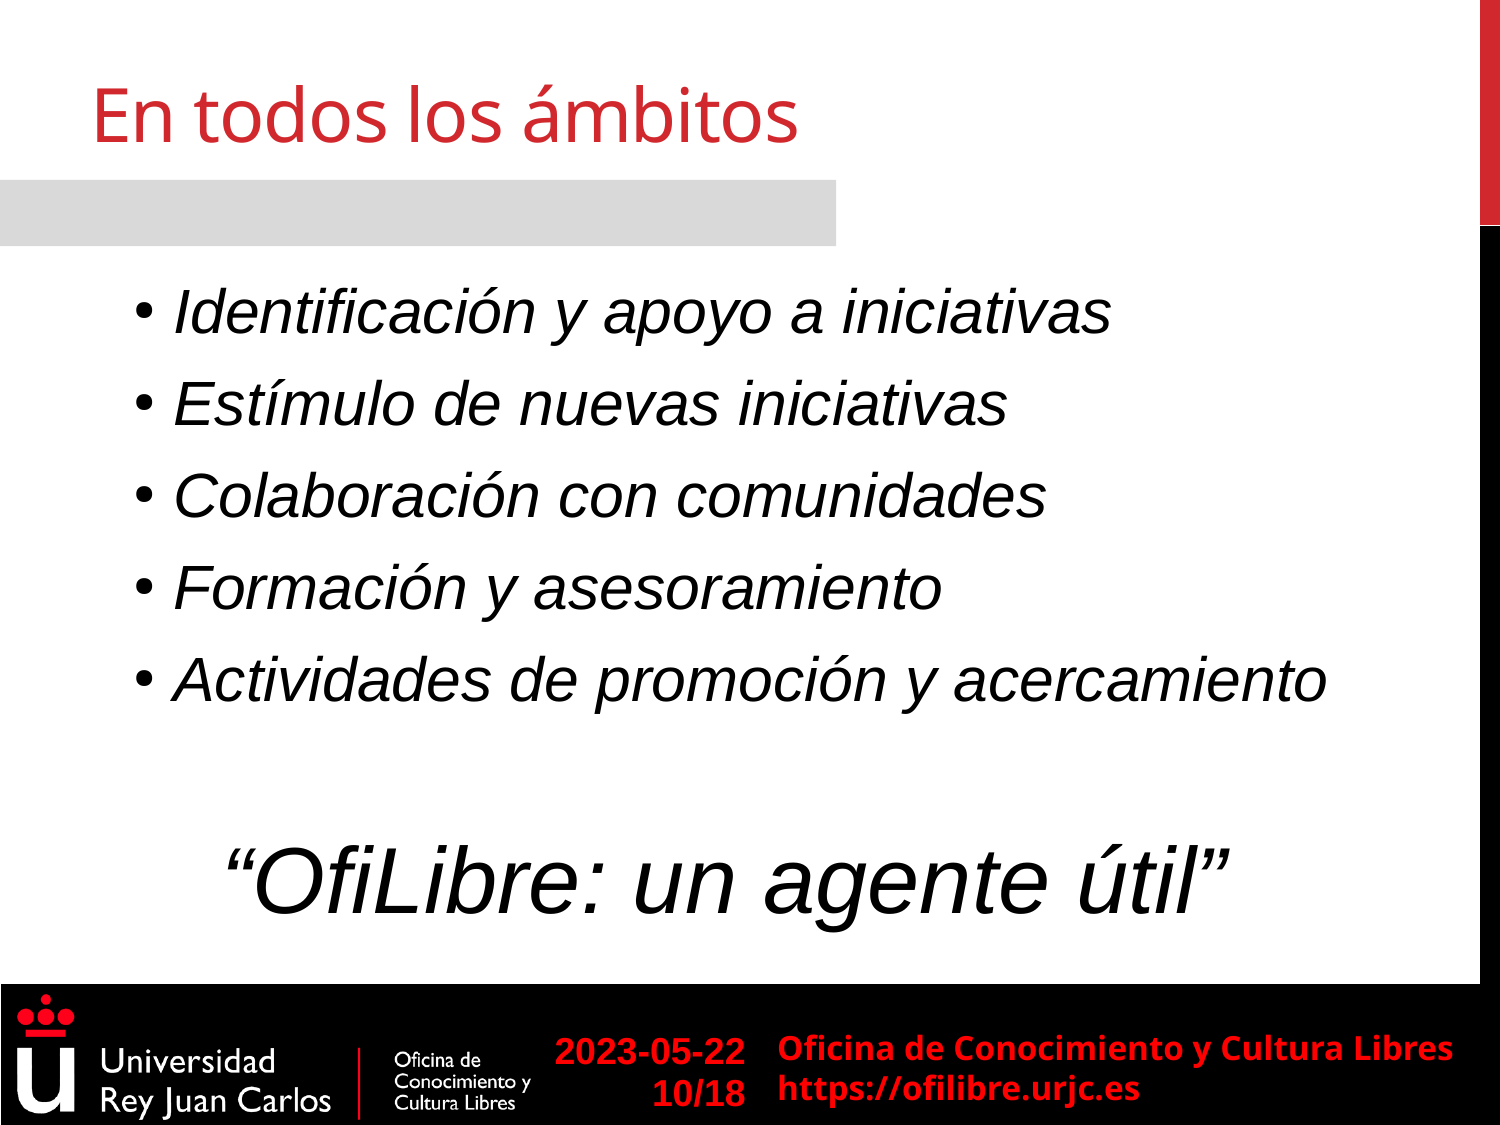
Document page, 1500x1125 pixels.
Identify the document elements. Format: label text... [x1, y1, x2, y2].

title [75, 15, 1425, 172]
picture [17, 994, 531, 1120]
list Identificación y apoyo a iniciativas Estímulo de nuevas iniciativas Colaboración con comunidades Formación y asesoramiento Actividades de promoción y acercamiento “OfiLibre: un agente útil” [105, 270, 1351, 961]
text_box En todos los ámbitos [0, 24, 1326, 172]
